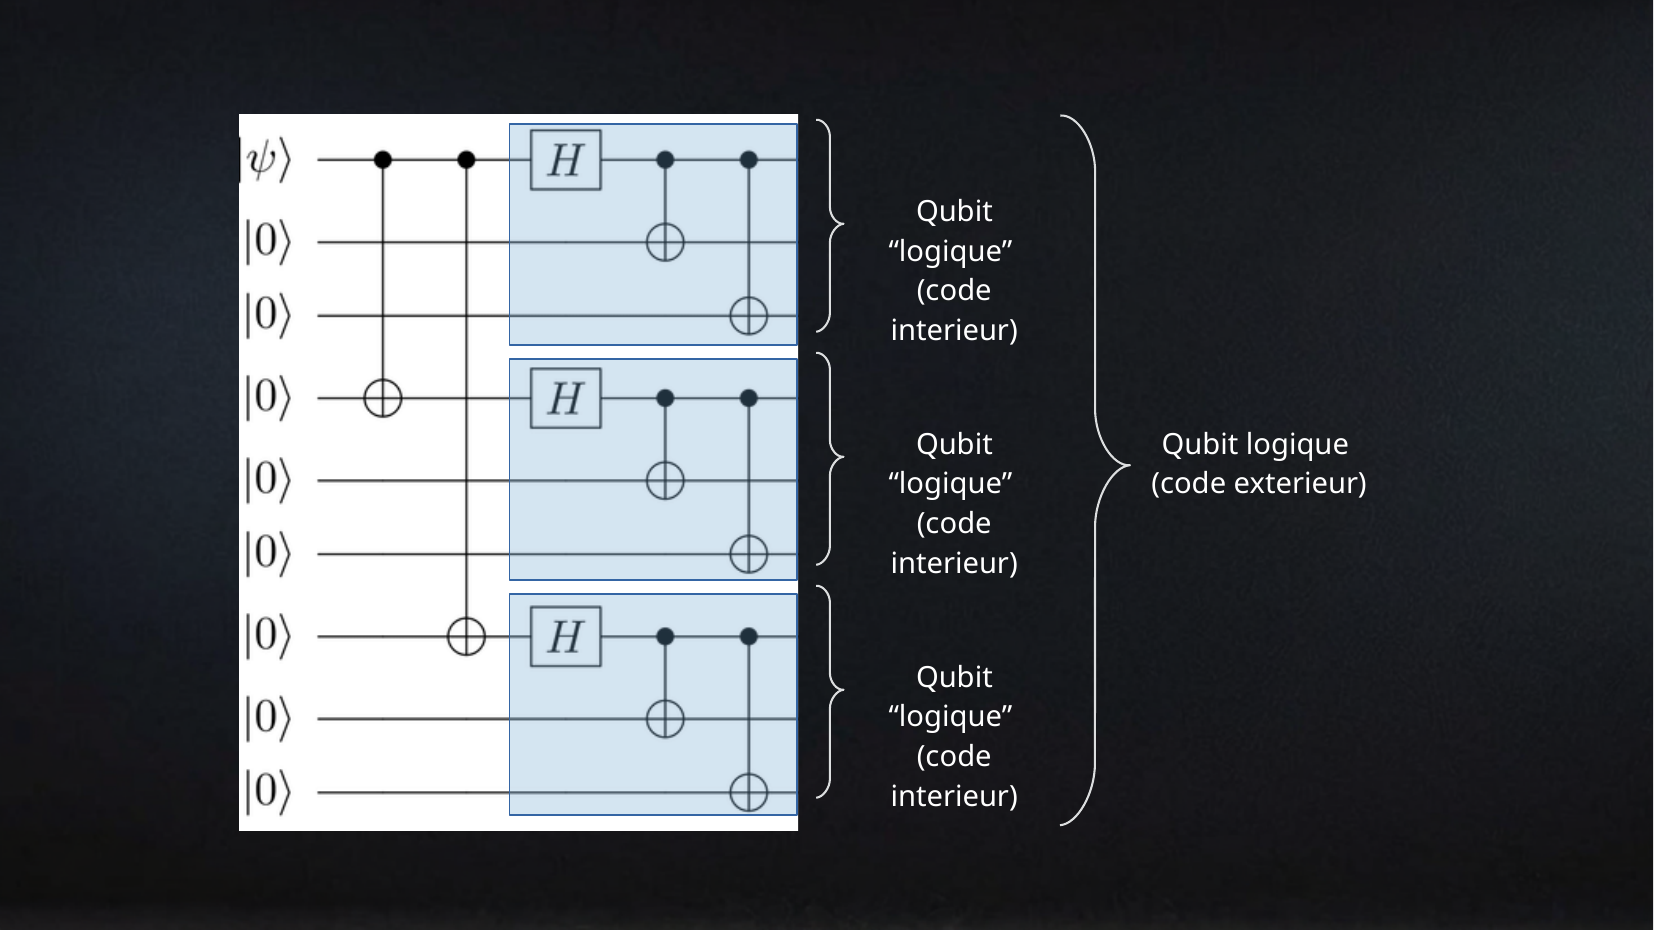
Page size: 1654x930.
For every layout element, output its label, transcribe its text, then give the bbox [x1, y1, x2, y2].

text_box Qubit “logique” (code interieur) [843, 182, 1065, 310]
text_box [509, 593, 797, 815]
text_box [509, 123, 797, 345]
picture [0, 0, 1654, 930]
text_box Qubit “logique” (code interieur) [843, 415, 1065, 543]
text_box Qubit “logique” (code interieur) [843, 648, 1065, 776]
text_box [509, 358, 797, 580]
text_box Qubit logique (code exterieur) [1129, 415, 1389, 543]
